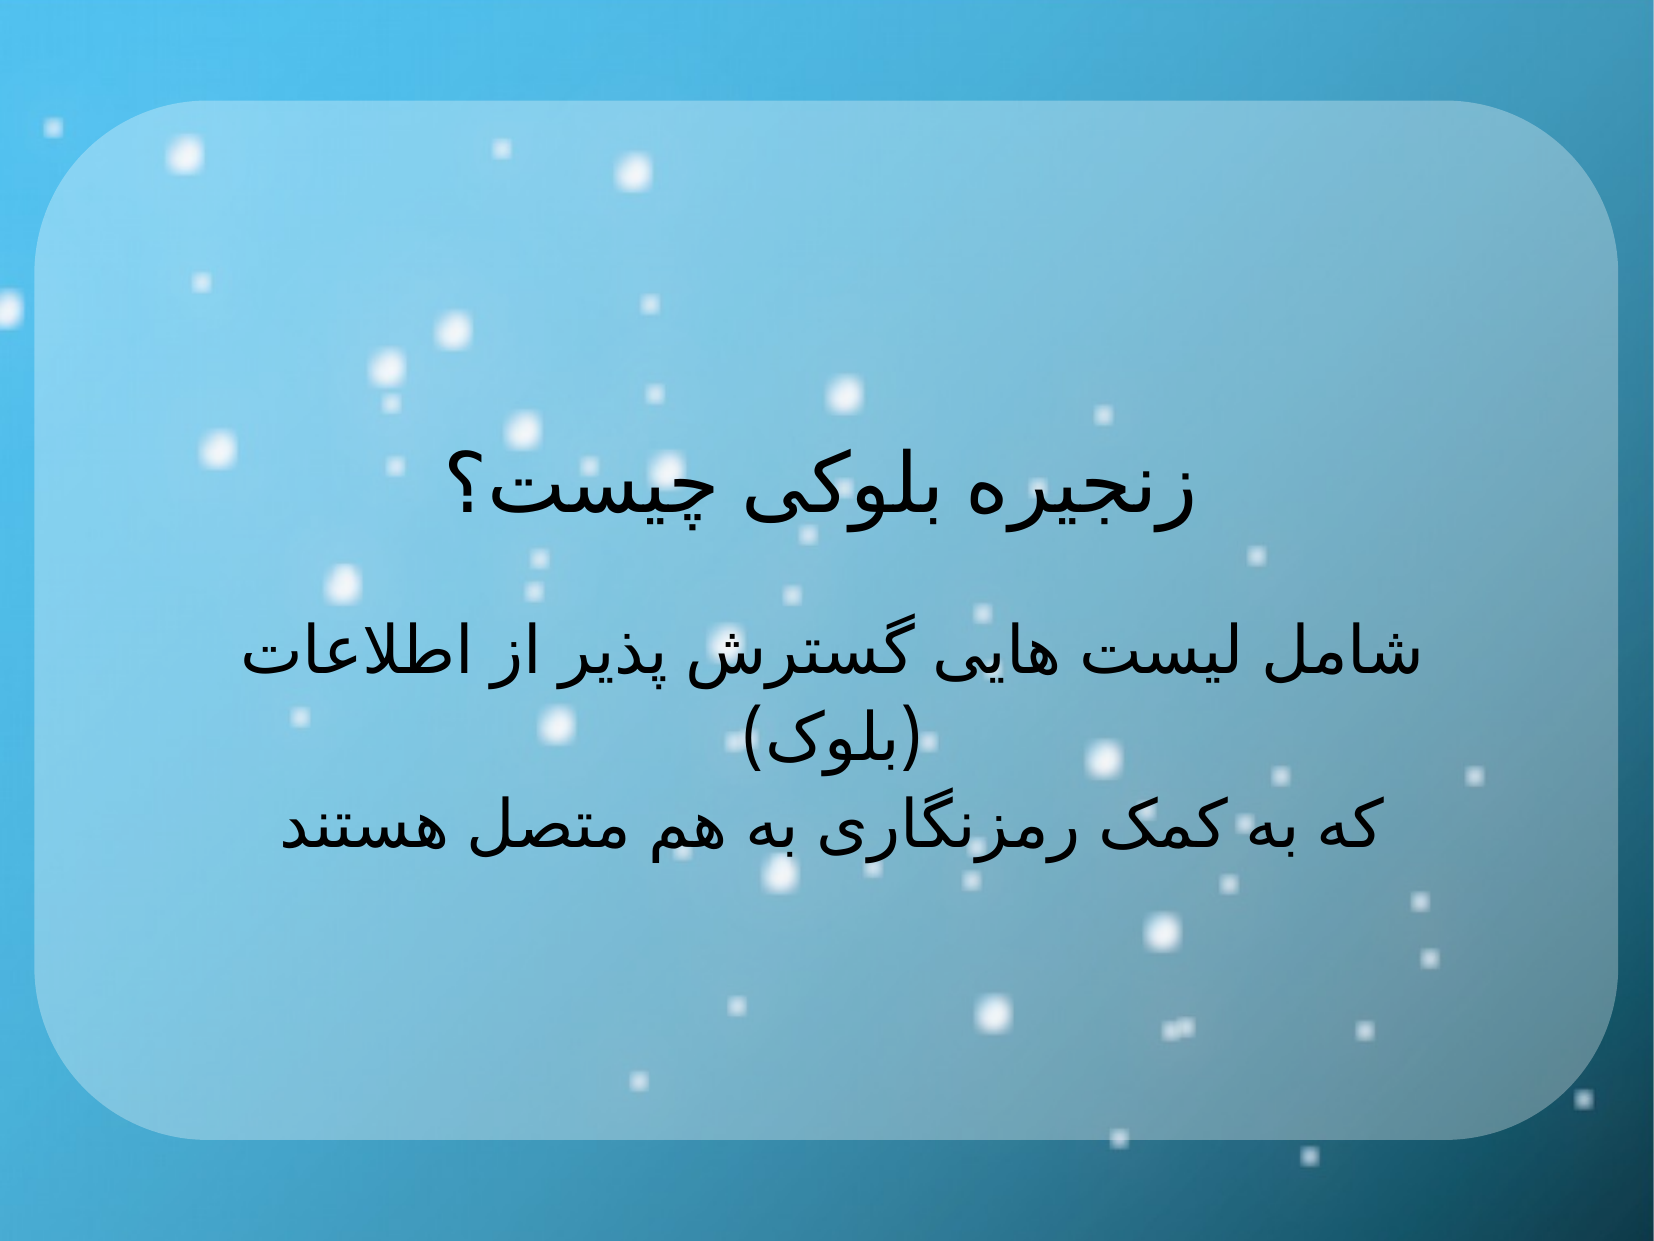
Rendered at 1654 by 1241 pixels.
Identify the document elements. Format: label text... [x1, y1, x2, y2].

picture [0, 0, 1654, 1241]
text_box شامل لیست هایی گسترش پذیر از اطلاعات (بلوک) که به کمک رمزنگاری به هم متصل هستند [174, 606, 1491, 894]
title زنجیره بلوکی چیست؟ [76, 388, 1565, 596]
